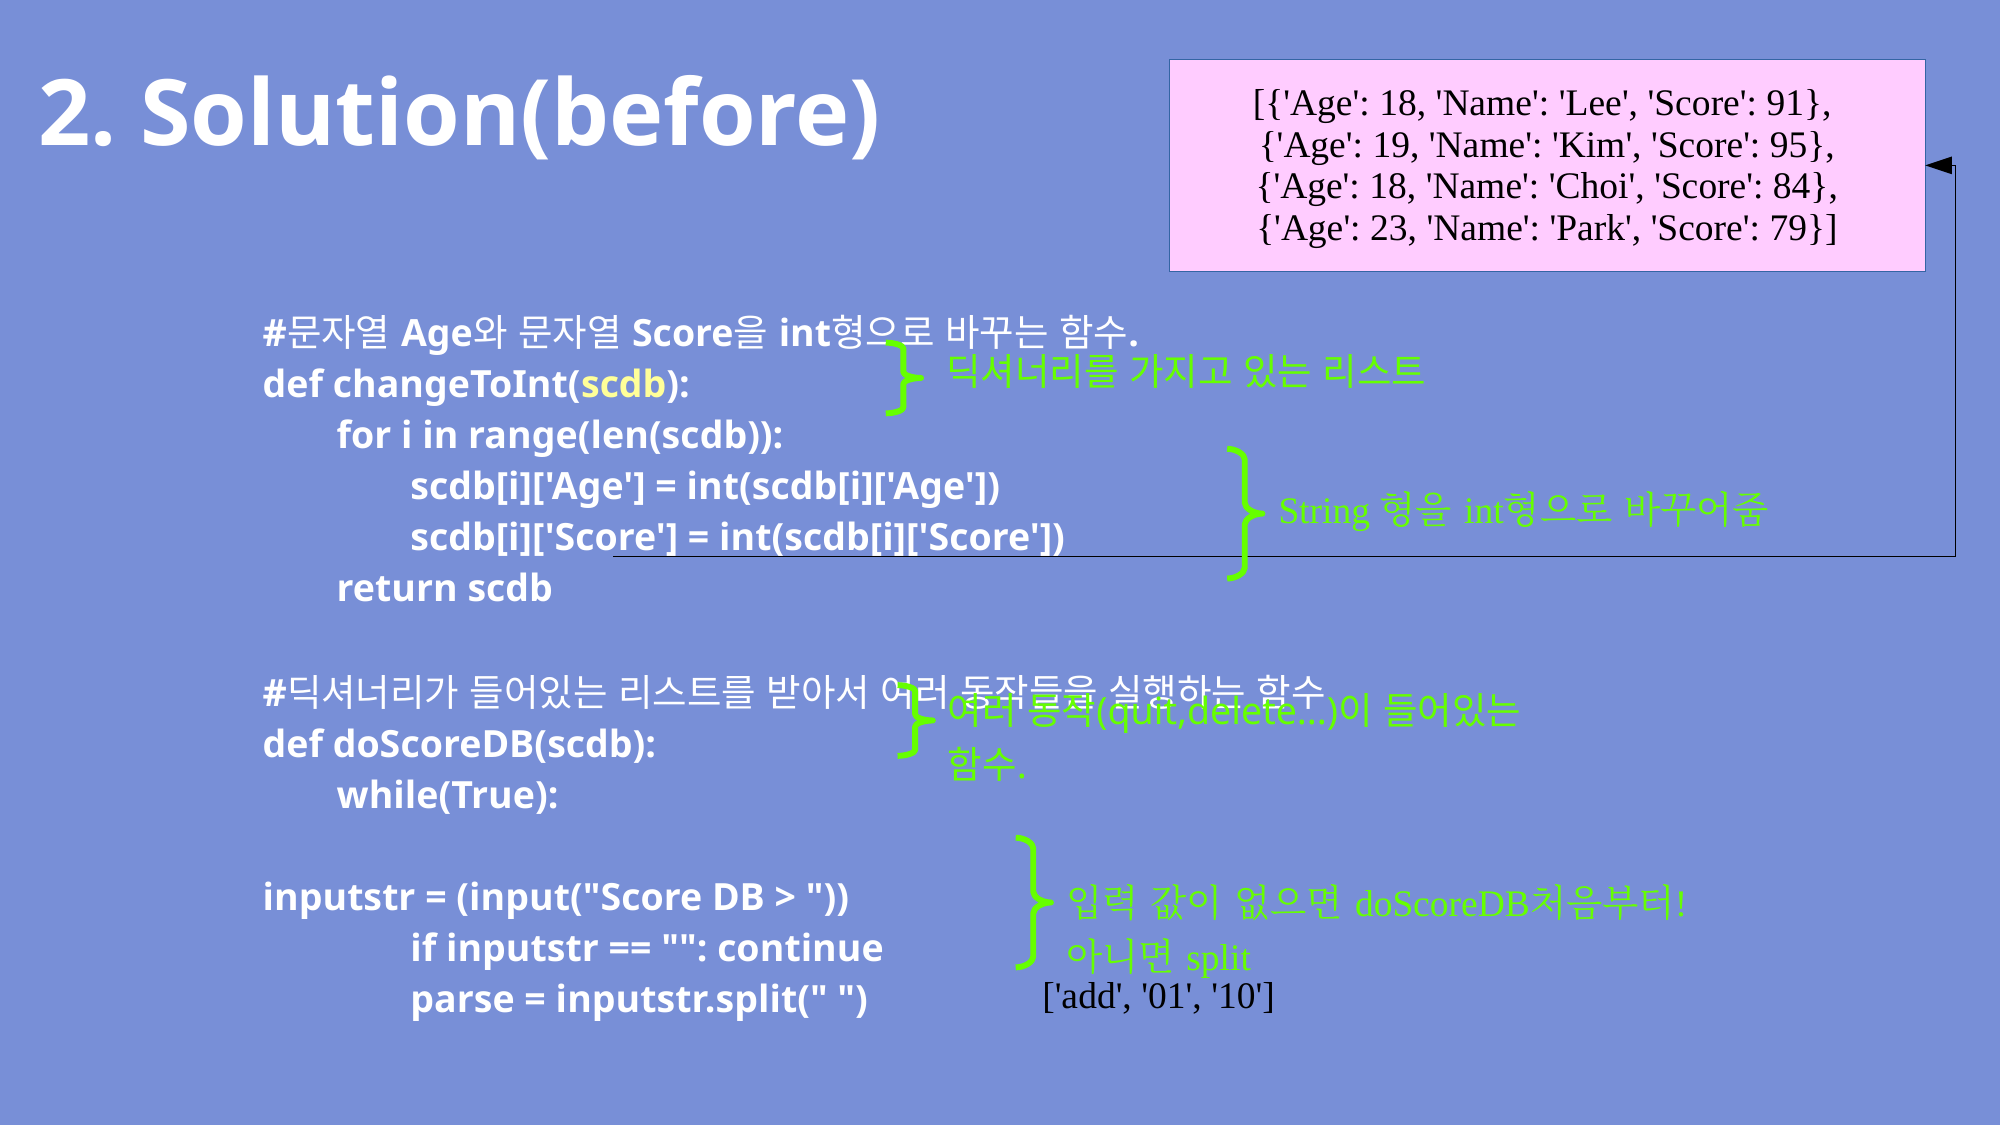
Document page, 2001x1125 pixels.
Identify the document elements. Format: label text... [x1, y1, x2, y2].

text_box String 형을 int형으로 바꾸어줌 [1263, 472, 1868, 599]
text_box ['add', '01', '10'] [1027, 967, 1654, 1028]
text_box #문자열 Age와 문자열 Score을 int형으로 바꾸는 함수. def changeToInt(scdb): for i in range(len(scdb)): scdb[i]['Age'] = int(scdb[i]['Age']) scdb[i]['Score'] = int(scdb[i]['Score']) return scdb #딕셔너리가 들어있는 리스트를 받아서 여러 동작들을 실행하는 함수 def doScoreDB(scdb): while(True): inputstr = (input("Score DB > ")) if inputstr == "": continue parse = inputstr.split(" ") [248, 295, 1666, 968]
text_box [{'Age': 18, 'Name': 'Lee', 'Score': 91}, {'Age': 19, 'Name': 'Kim', 'Score': 95}, {'Age': 18, 'Name': 'Choi', 'Score': 84}, {'Age': 23, 'Name': 'Park', 'Score': 79}] [1169, 59, 1926, 272]
text_box 딕셔너리를 가지고 있는 리스트 [931, 334, 1536, 461]
text_box 여러 동작(quit,delete...)이 들어있는 함수. [933, 673, 1537, 807]
text_box 입력 값이 없으면 doScoreDB처음부터! 아니면 split [1051, 866, 1831, 993]
text_box 2. Solution(before) [23, 7, 1748, 225]
